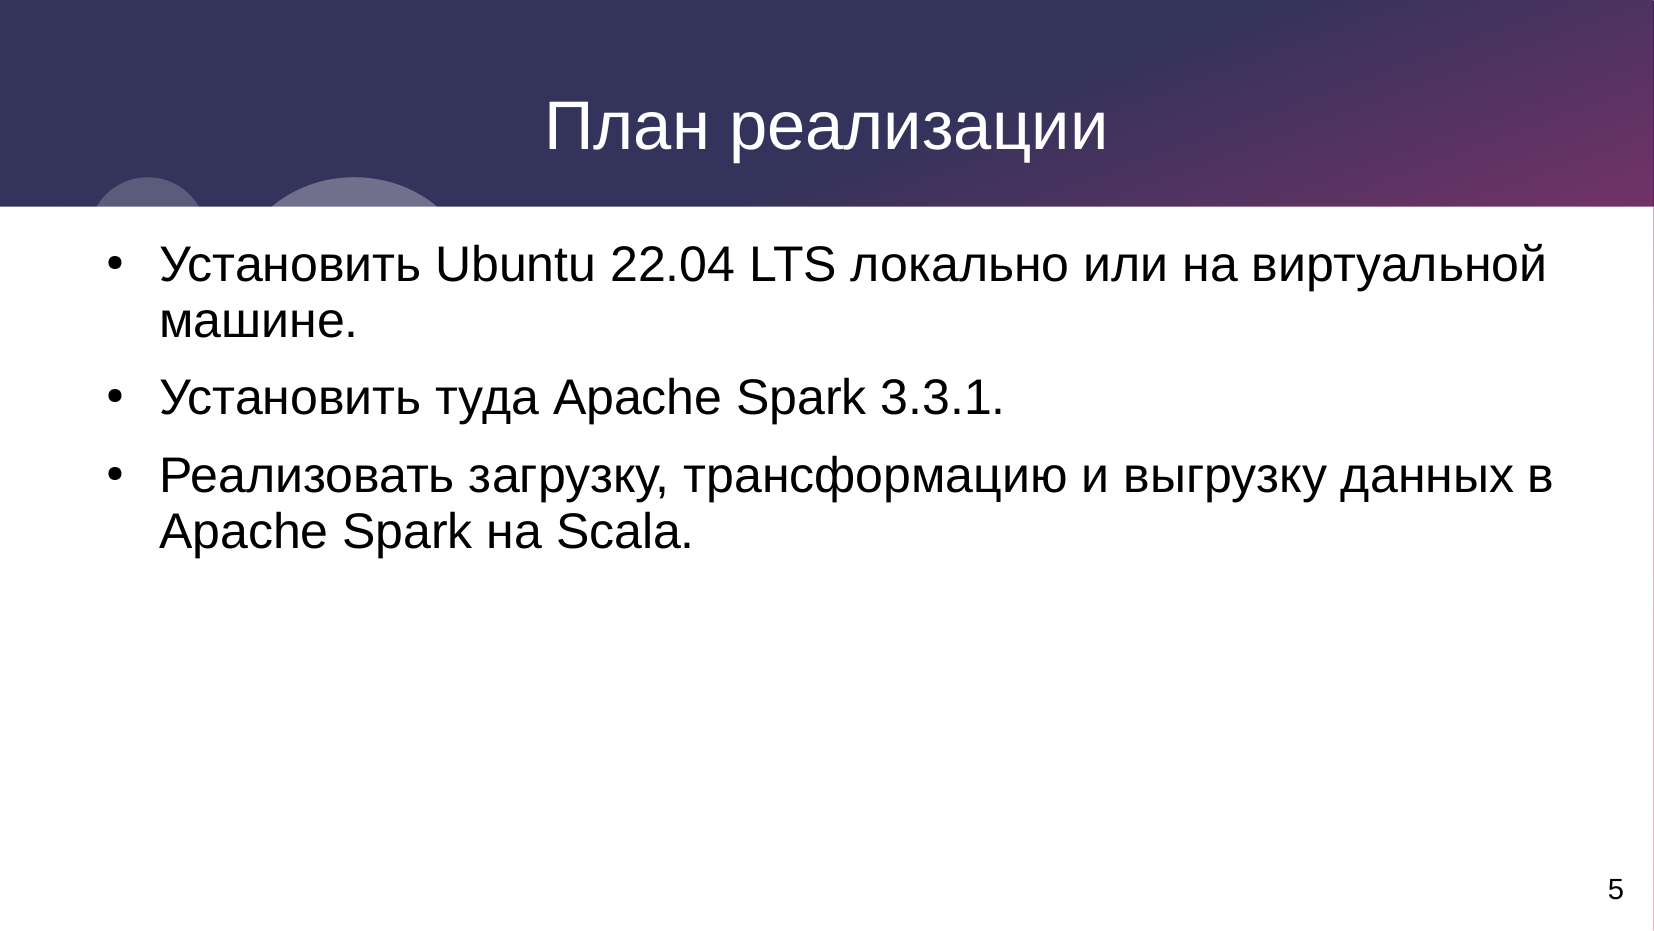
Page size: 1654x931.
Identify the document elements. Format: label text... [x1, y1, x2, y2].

list Установить Ubuntu 22.04 LTS локально или на виртуальной машине. Установить туда Apache Spark 3.3.1. Реализовать загрузку, трансформацию и выгрузку данных в Apache Spark на Scala. [88, 236, 1565, 827]
title План реализации [88, 44, 1565, 207]
